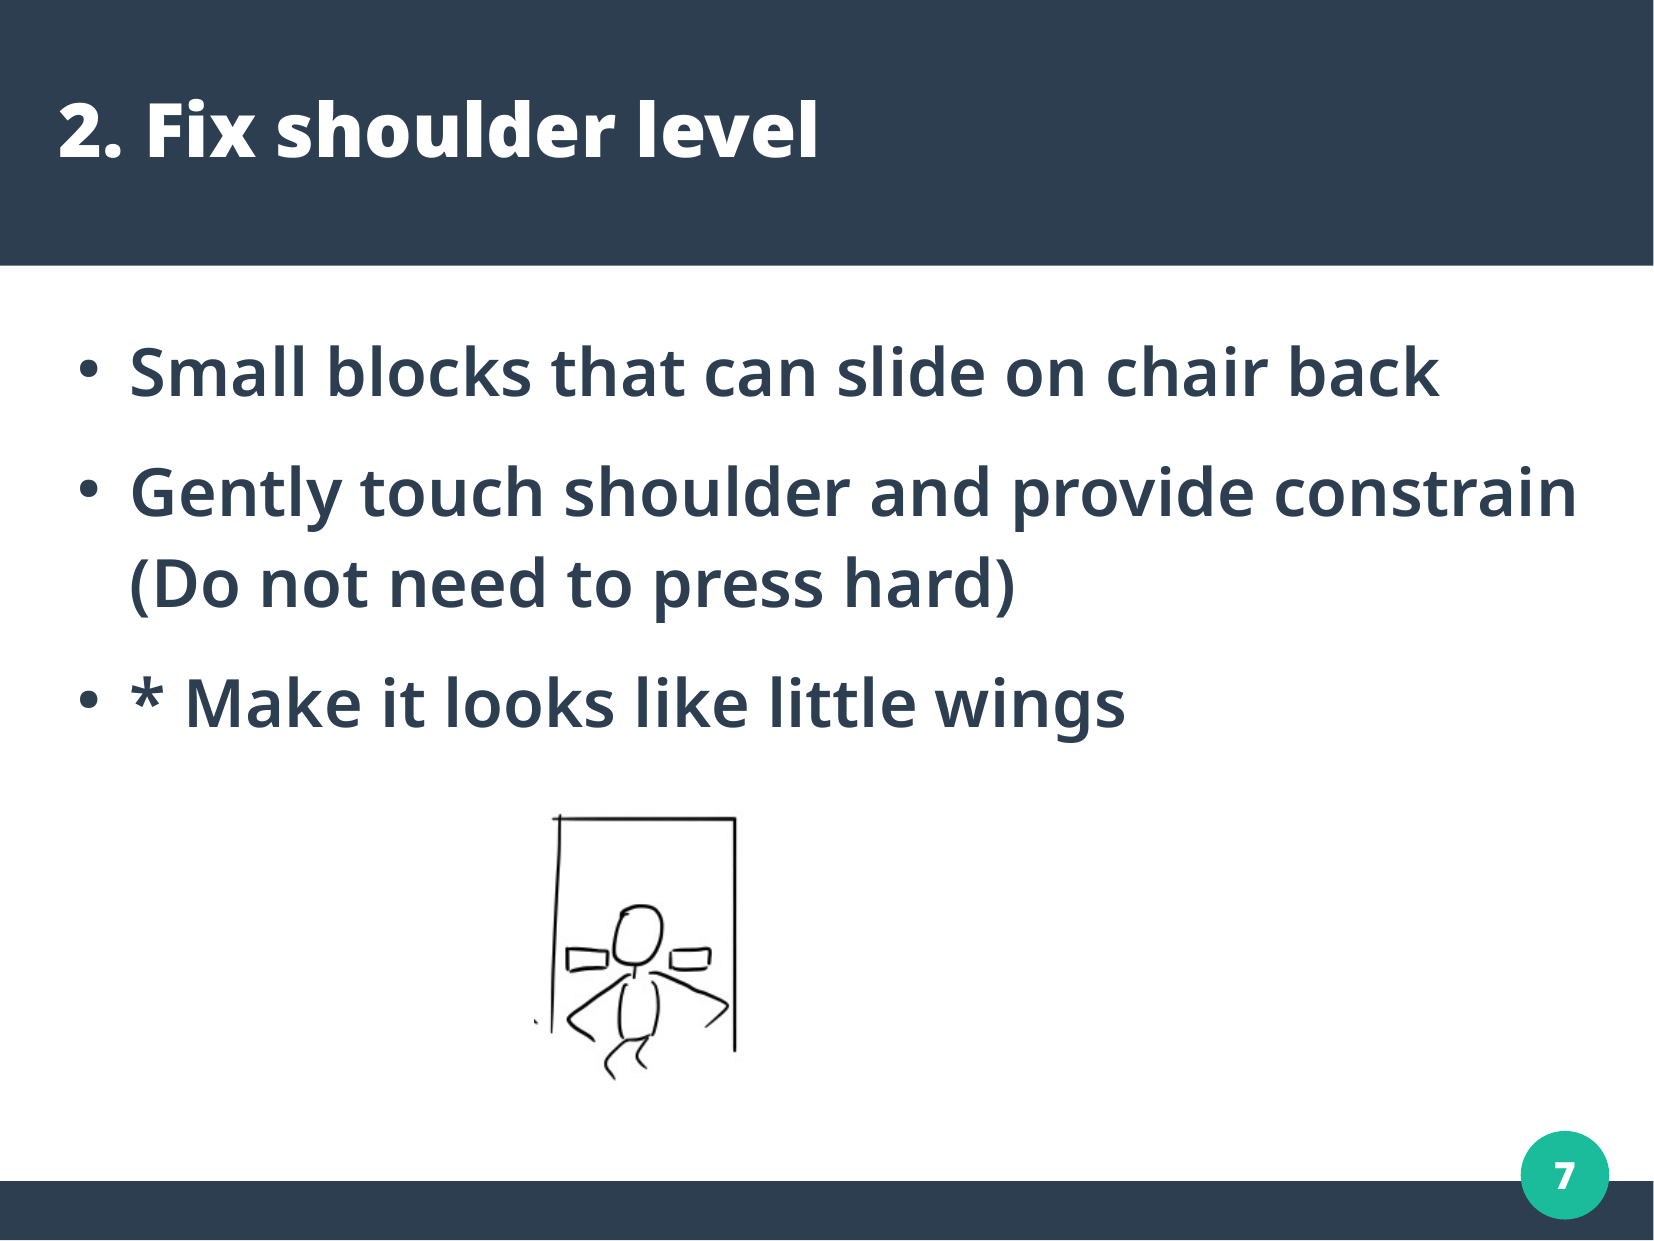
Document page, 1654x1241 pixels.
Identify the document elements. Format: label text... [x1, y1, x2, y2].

picture [534, 764, 811, 1167]
list Small blocks that can slide on chair back Gently touch shoulder and provide constrain (Do not need to press hard) * Make it looks like little wings [59, 324, 1595, 1152]
title 2. Fix shoulder level [59, 49, 1595, 207]
